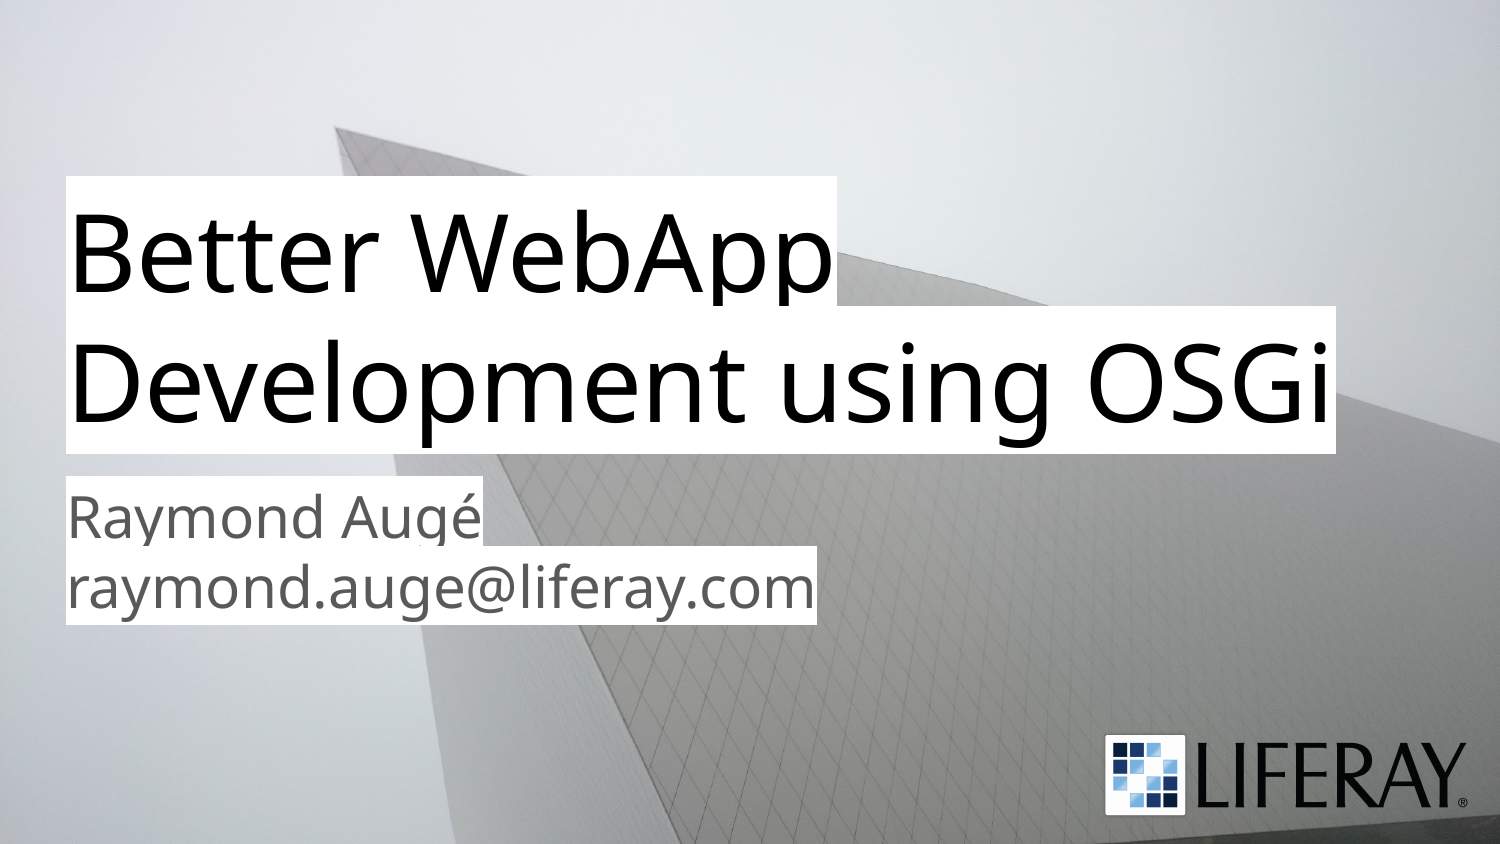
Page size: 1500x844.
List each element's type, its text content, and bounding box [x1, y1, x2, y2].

subtitle Raymond Augé raymond.auge@liferay.com [51, 464, 1449, 595]
title Better WebApp Development using OSGi [51, 122, 1449, 459]
picture [0, 0, 1500, 844]
